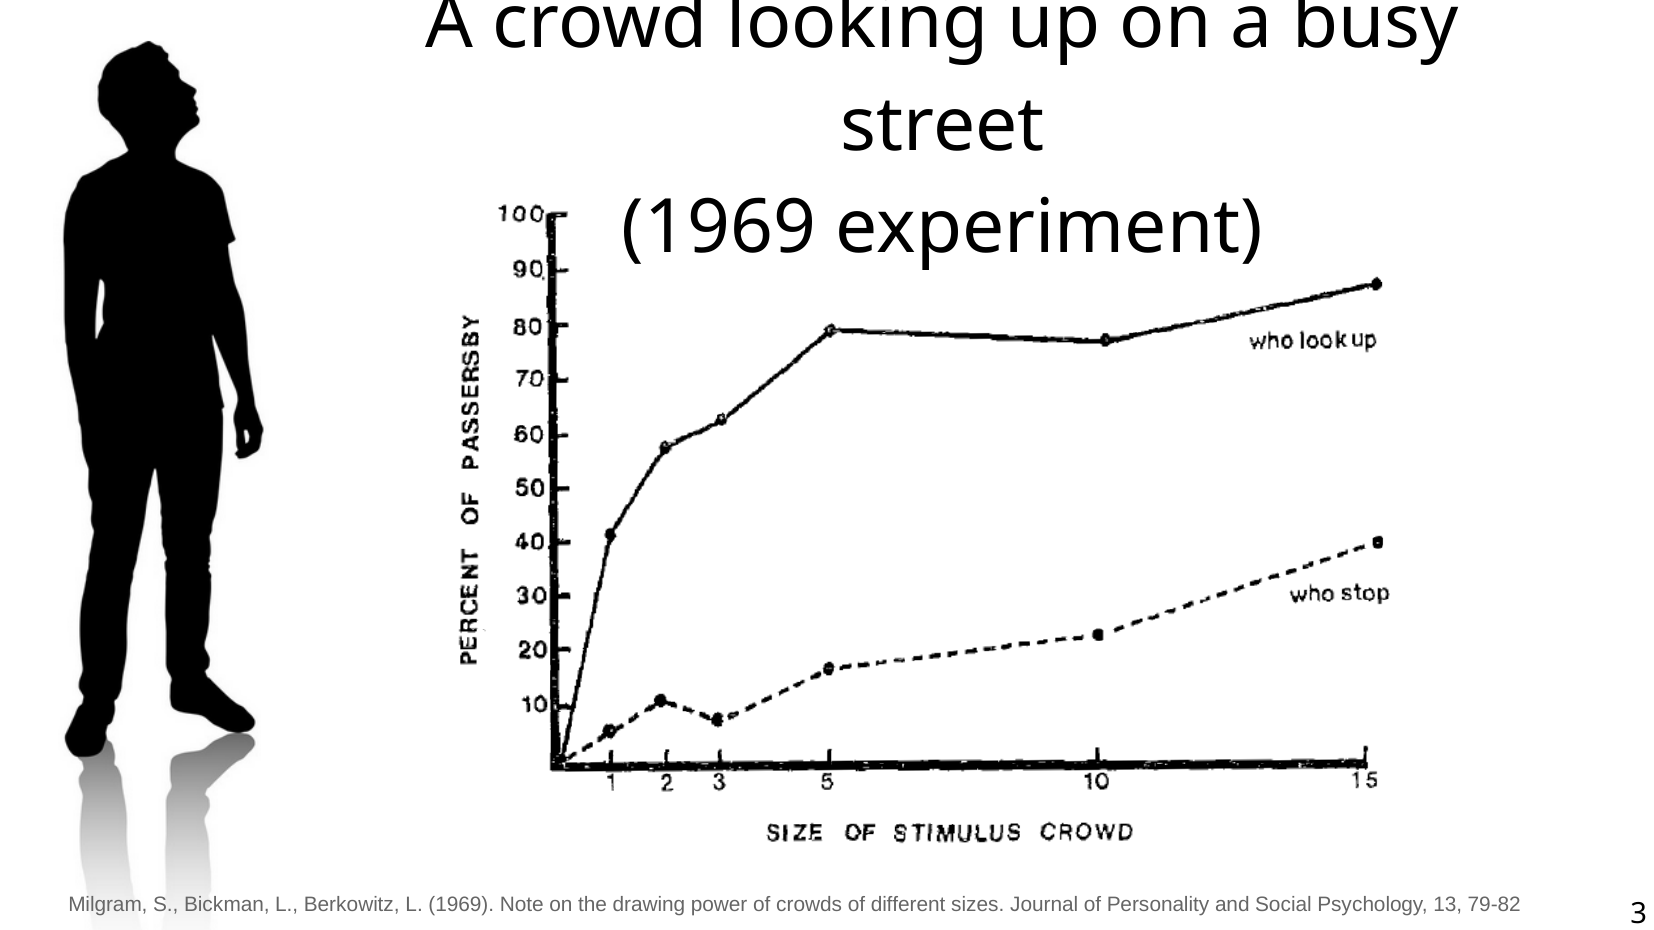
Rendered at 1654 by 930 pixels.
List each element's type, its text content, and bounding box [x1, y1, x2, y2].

picture [5, 36, 291, 930]
text_box Milgram, S., Bickman, L., Berkowitz, L. (1969). Note on the drawing power of crowds of different sizes. Journal of Personality and Social Psychology, 13, 79-82 [53, 885, 1537, 920]
picture [743, 241, 762, 247]
picture [931, 241, 949, 247]
picture [396, 241, 1434, 856]
title A crowd looking up on a busy street (1969 experiment) [315, 1, 1571, 241]
